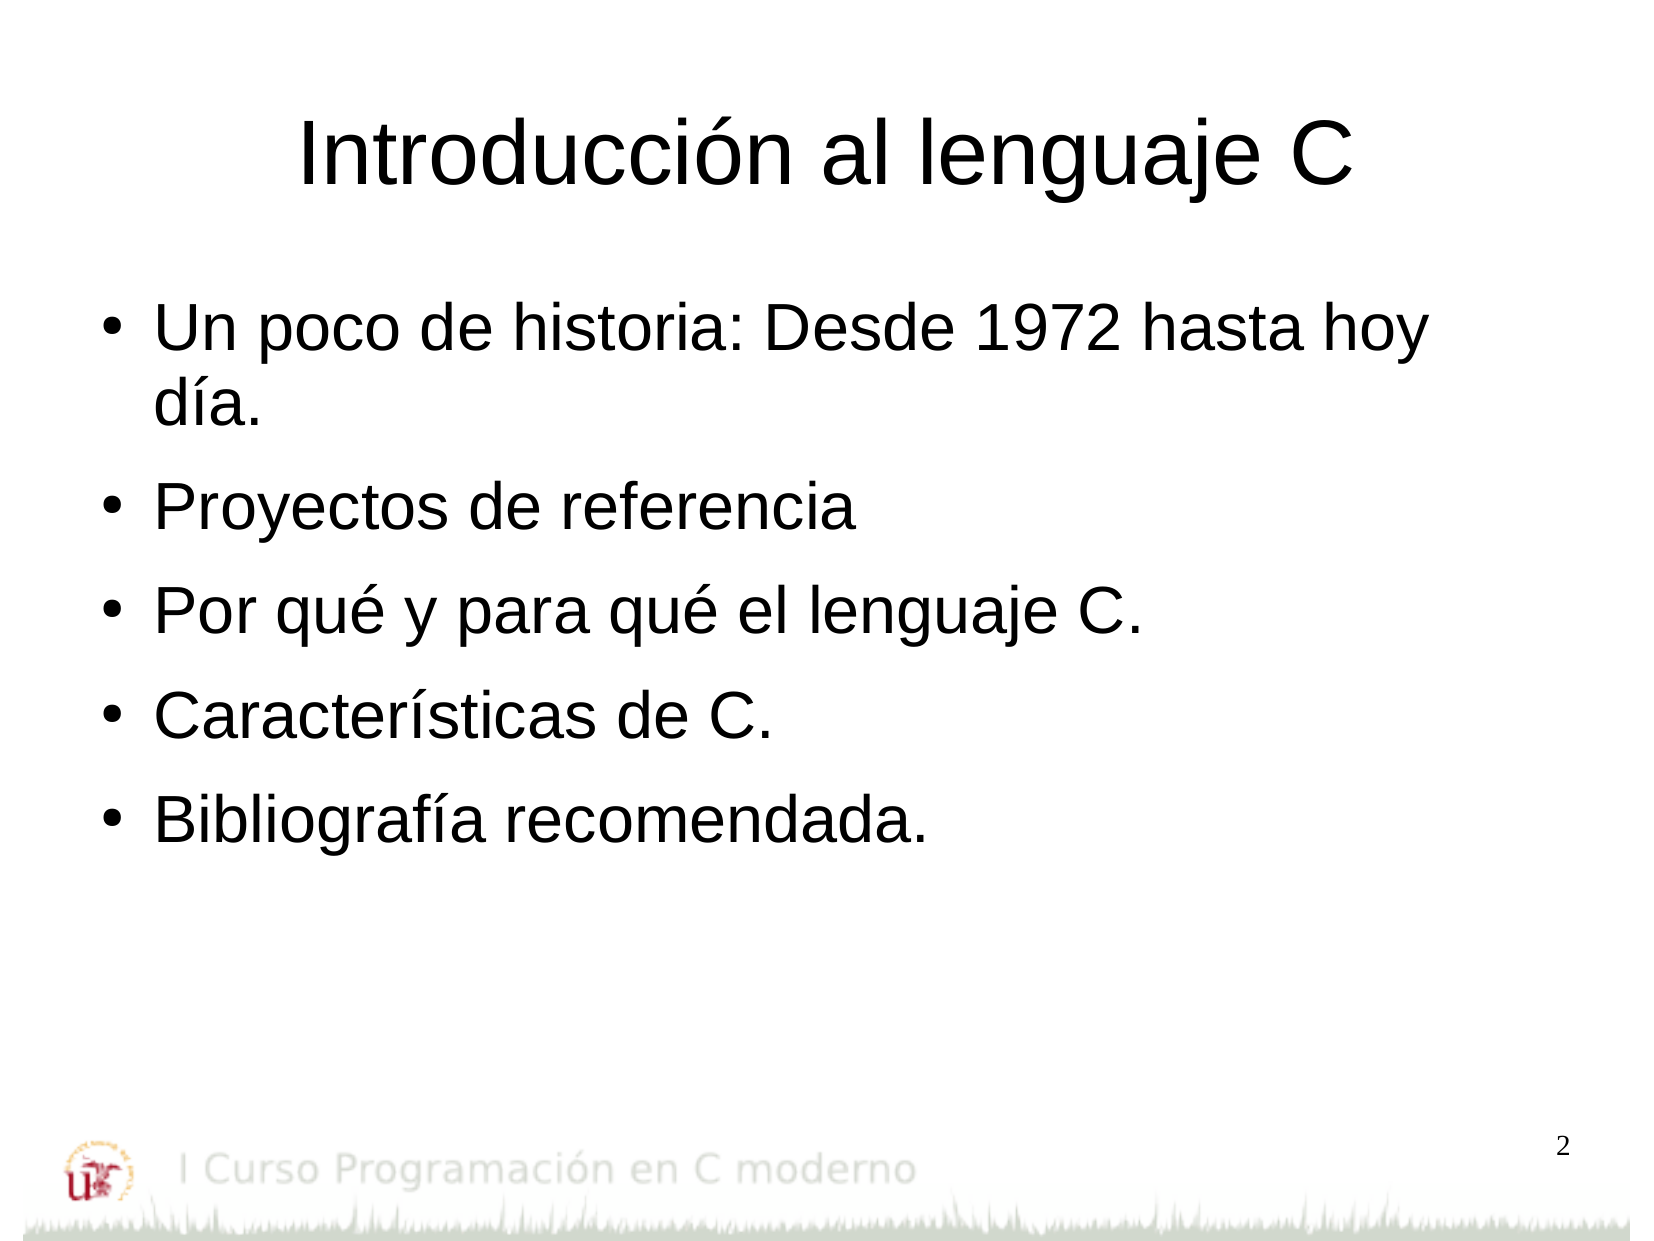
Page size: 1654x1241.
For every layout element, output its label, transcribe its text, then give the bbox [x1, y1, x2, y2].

picture [23, 1136, 1630, 1241]
title Introducción al lenguaje C [82, 49, 1571, 257]
list Un poco de historia: Desde 1972 hasta hoy día. Proyectos de referencia Por qué y para qué el lenguaje C. Características de C. Bibliografía recomendada. [82, 290, 1538, 1010]
